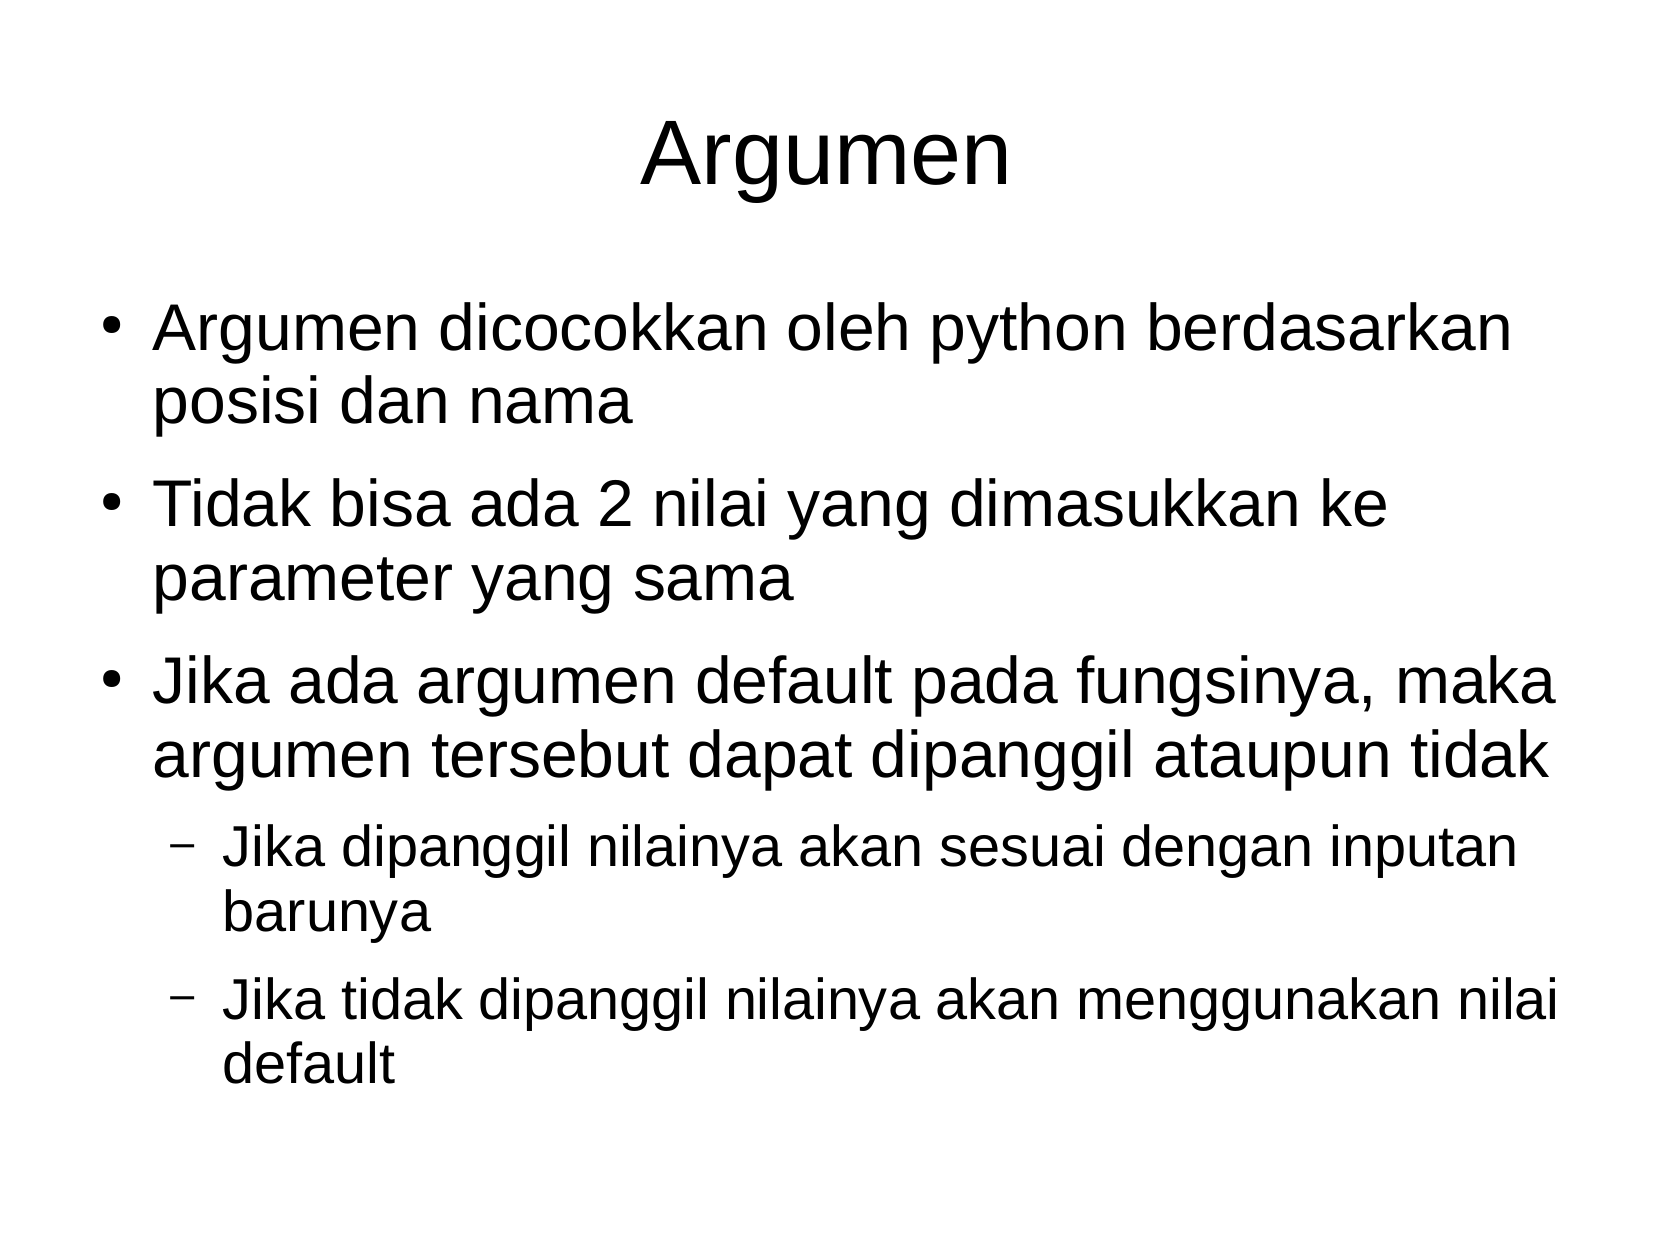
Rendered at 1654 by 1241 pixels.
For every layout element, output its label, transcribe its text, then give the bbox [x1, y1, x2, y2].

title Argumen [82, 49, 1571, 257]
list Argumen dicocokkan oleh python berdasarkan posisi dan nama Tidak bisa ada 2 nilai yang dimasukkan ke parameter yang sama Jika ada argumen default pada fungsinya, maka argumen tersebut dapat dipanggil ataupun tidak Jika dipanggil nilainya akan sesuai dengan inputan barunya Jika tidak dipanggil nilainya akan menggunakan nilai default [82, 290, 1571, 1111]
